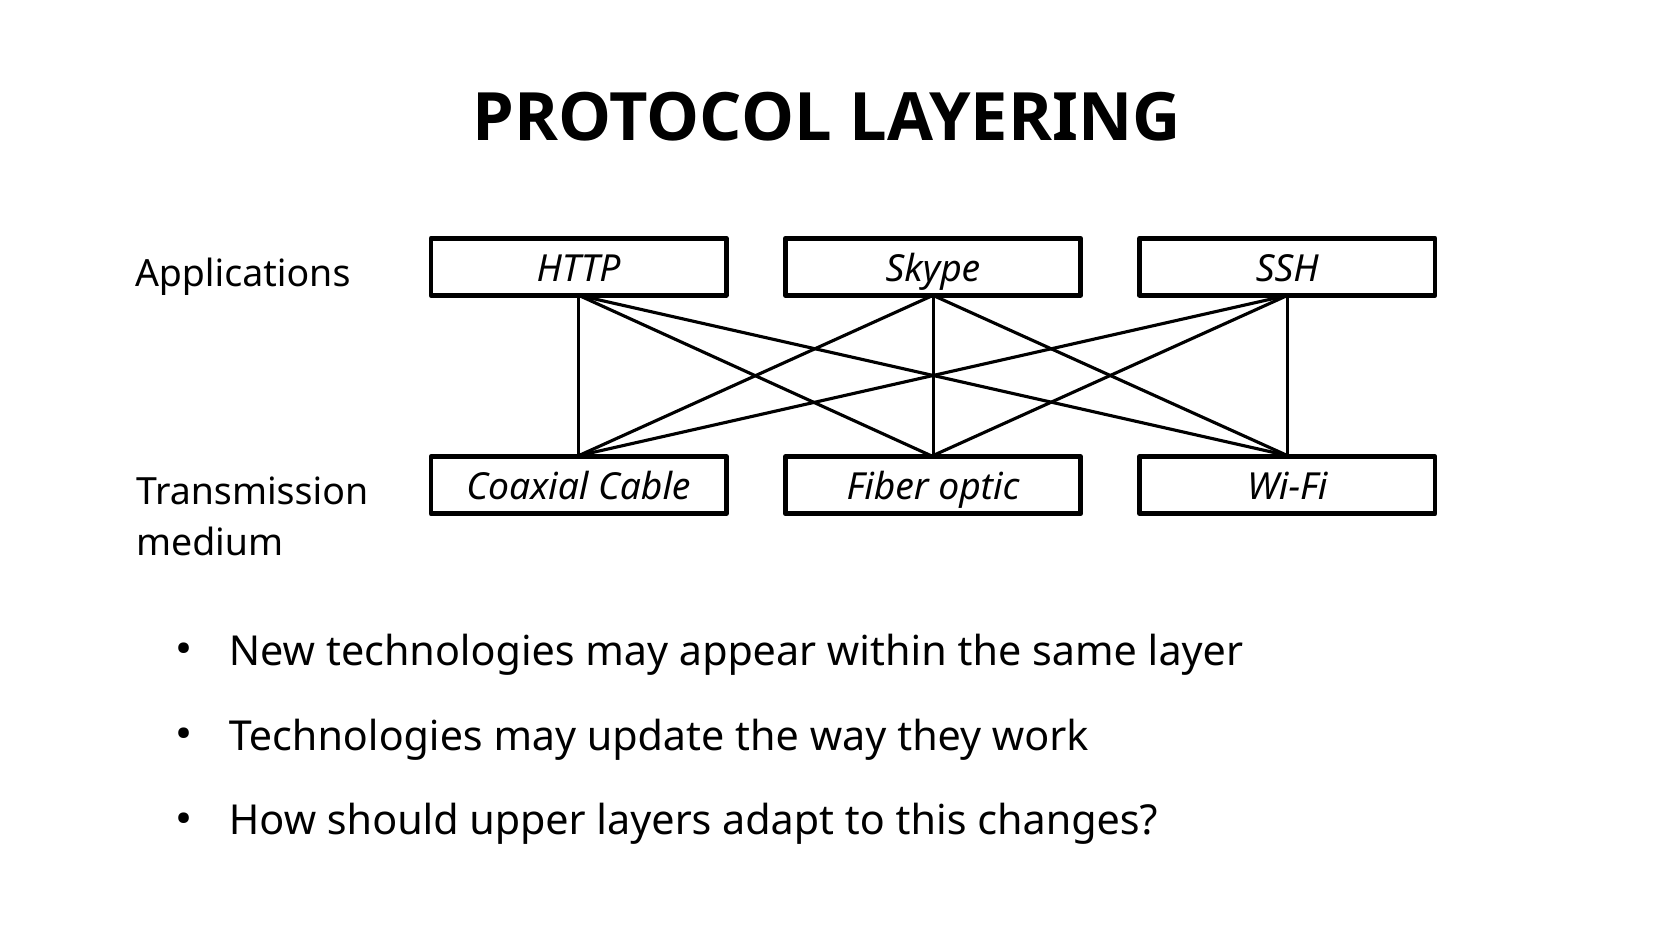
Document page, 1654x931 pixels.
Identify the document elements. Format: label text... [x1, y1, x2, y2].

text_box Coaxial Cable [430, 456, 727, 514]
text_box HTTP [430, 238, 727, 296]
text_box Applications [120, 238, 381, 300]
text_box Fiber optic [785, 456, 1081, 514]
list New technologies may appear within the same layer Technologies may update the way they work How should upper layers adapt to this changes? [158, 621, 1600, 851]
text_box Wi-Fi [1139, 456, 1435, 514]
title PROTOCOL LAYERING [82, 36, 1571, 193]
text_box SSH [1139, 238, 1435, 296]
text_box Skype [785, 238, 1081, 296]
text_box Transmission medium [121, 457, 429, 564]
